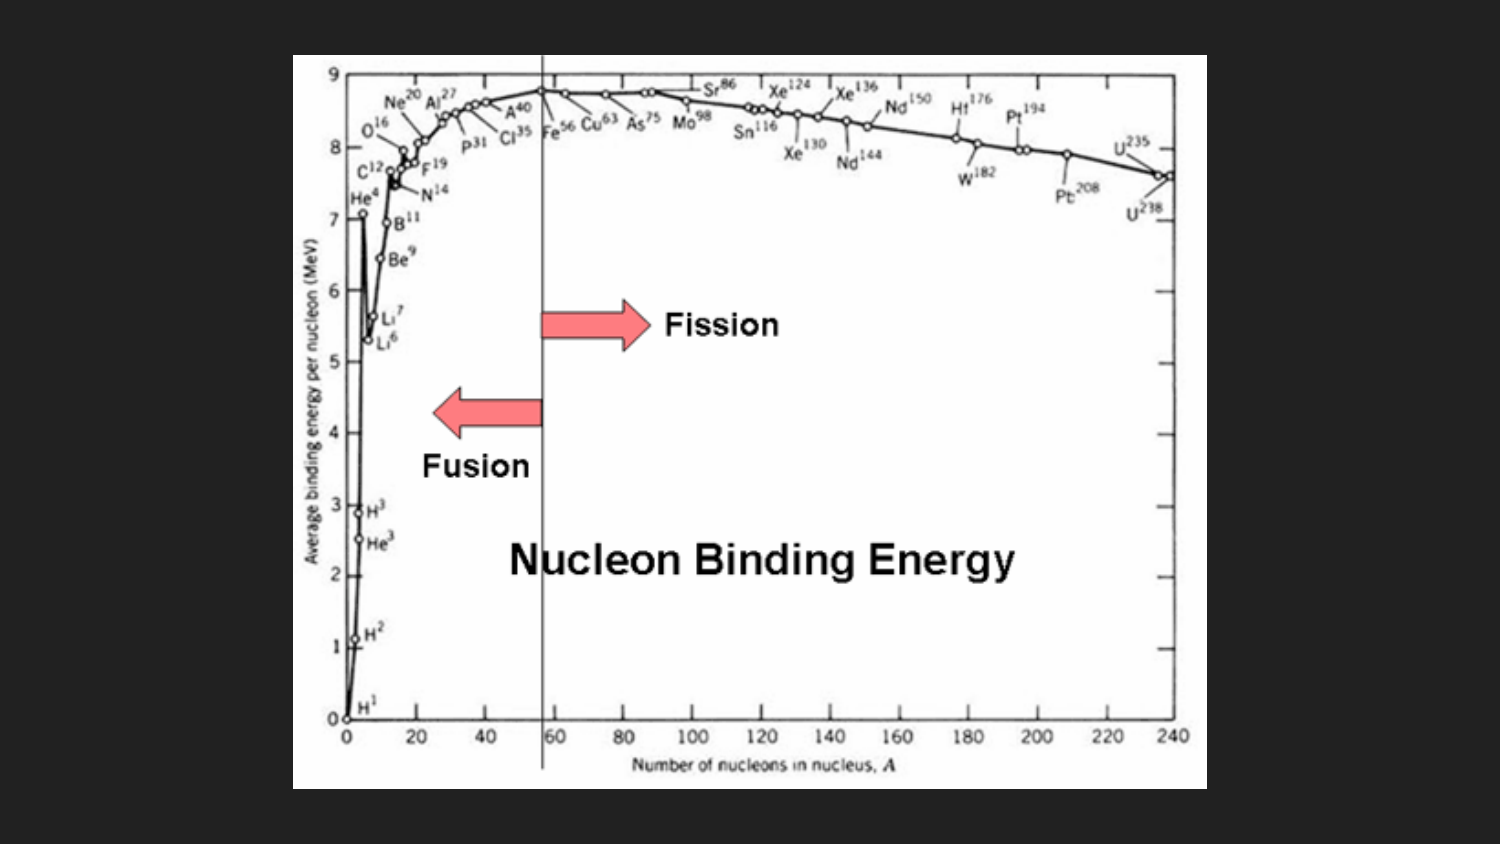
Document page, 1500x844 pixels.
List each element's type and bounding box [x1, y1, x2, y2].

picture [293, 55, 1207, 789]
